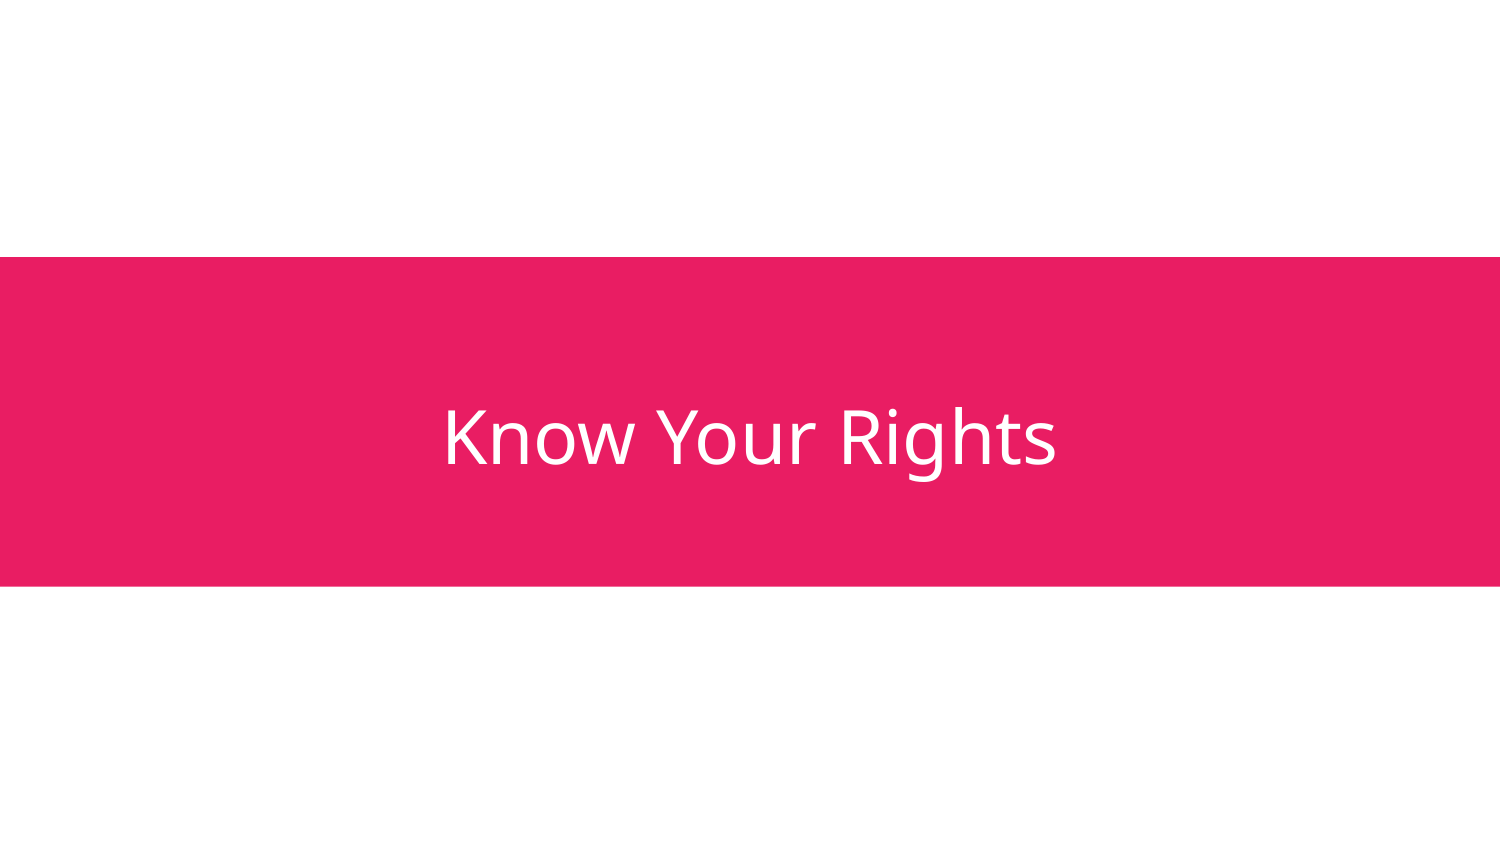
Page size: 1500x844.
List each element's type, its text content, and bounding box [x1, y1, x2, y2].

title Know Your Rights [70, 309, 1430, 559]
